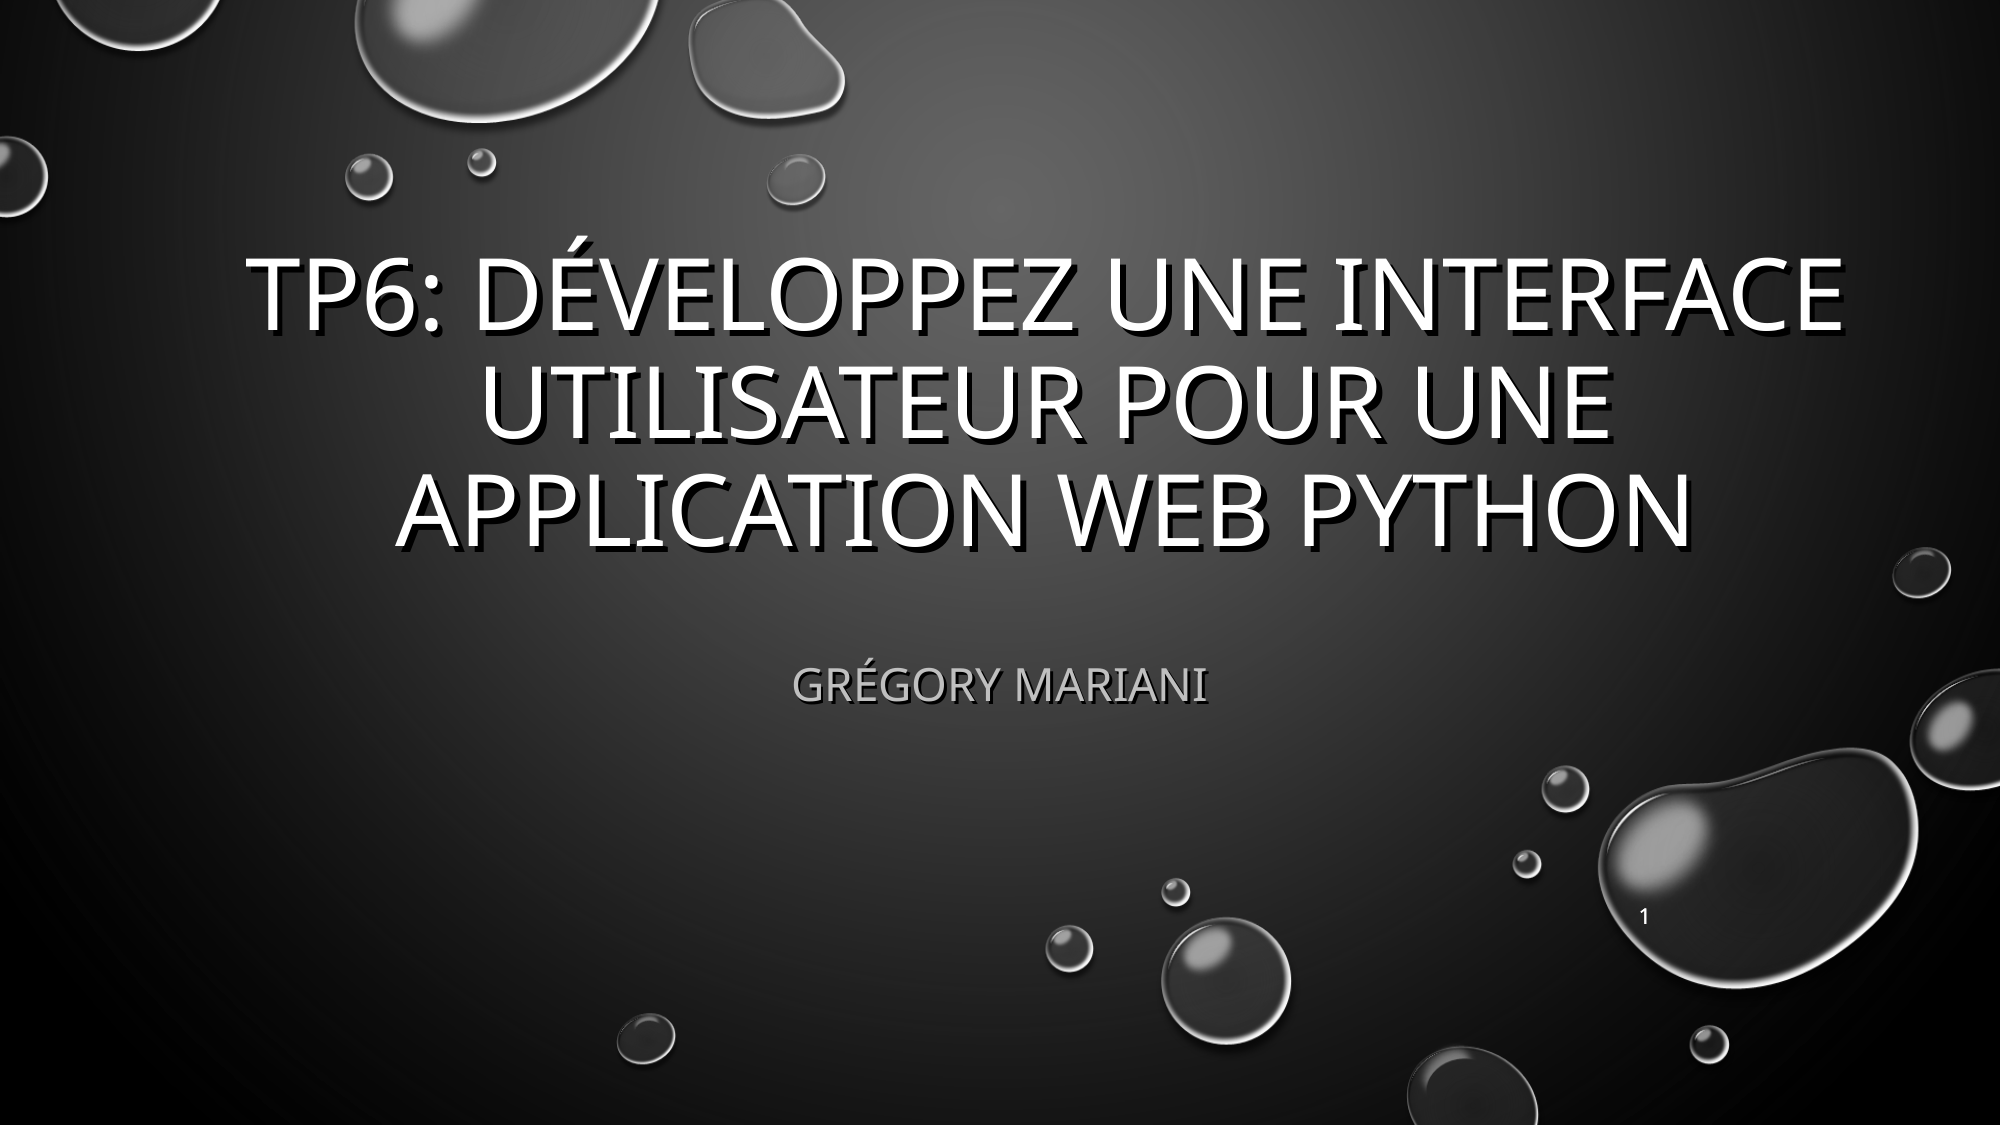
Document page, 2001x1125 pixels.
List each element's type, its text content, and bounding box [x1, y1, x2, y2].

subtitle Grégory MARIANI [287, 637, 1713, 863]
text_box [1623, 887, 1750, 948]
title TP6: Développez une interface utilisateur pour une application web Python [160, 184, 1933, 576]
